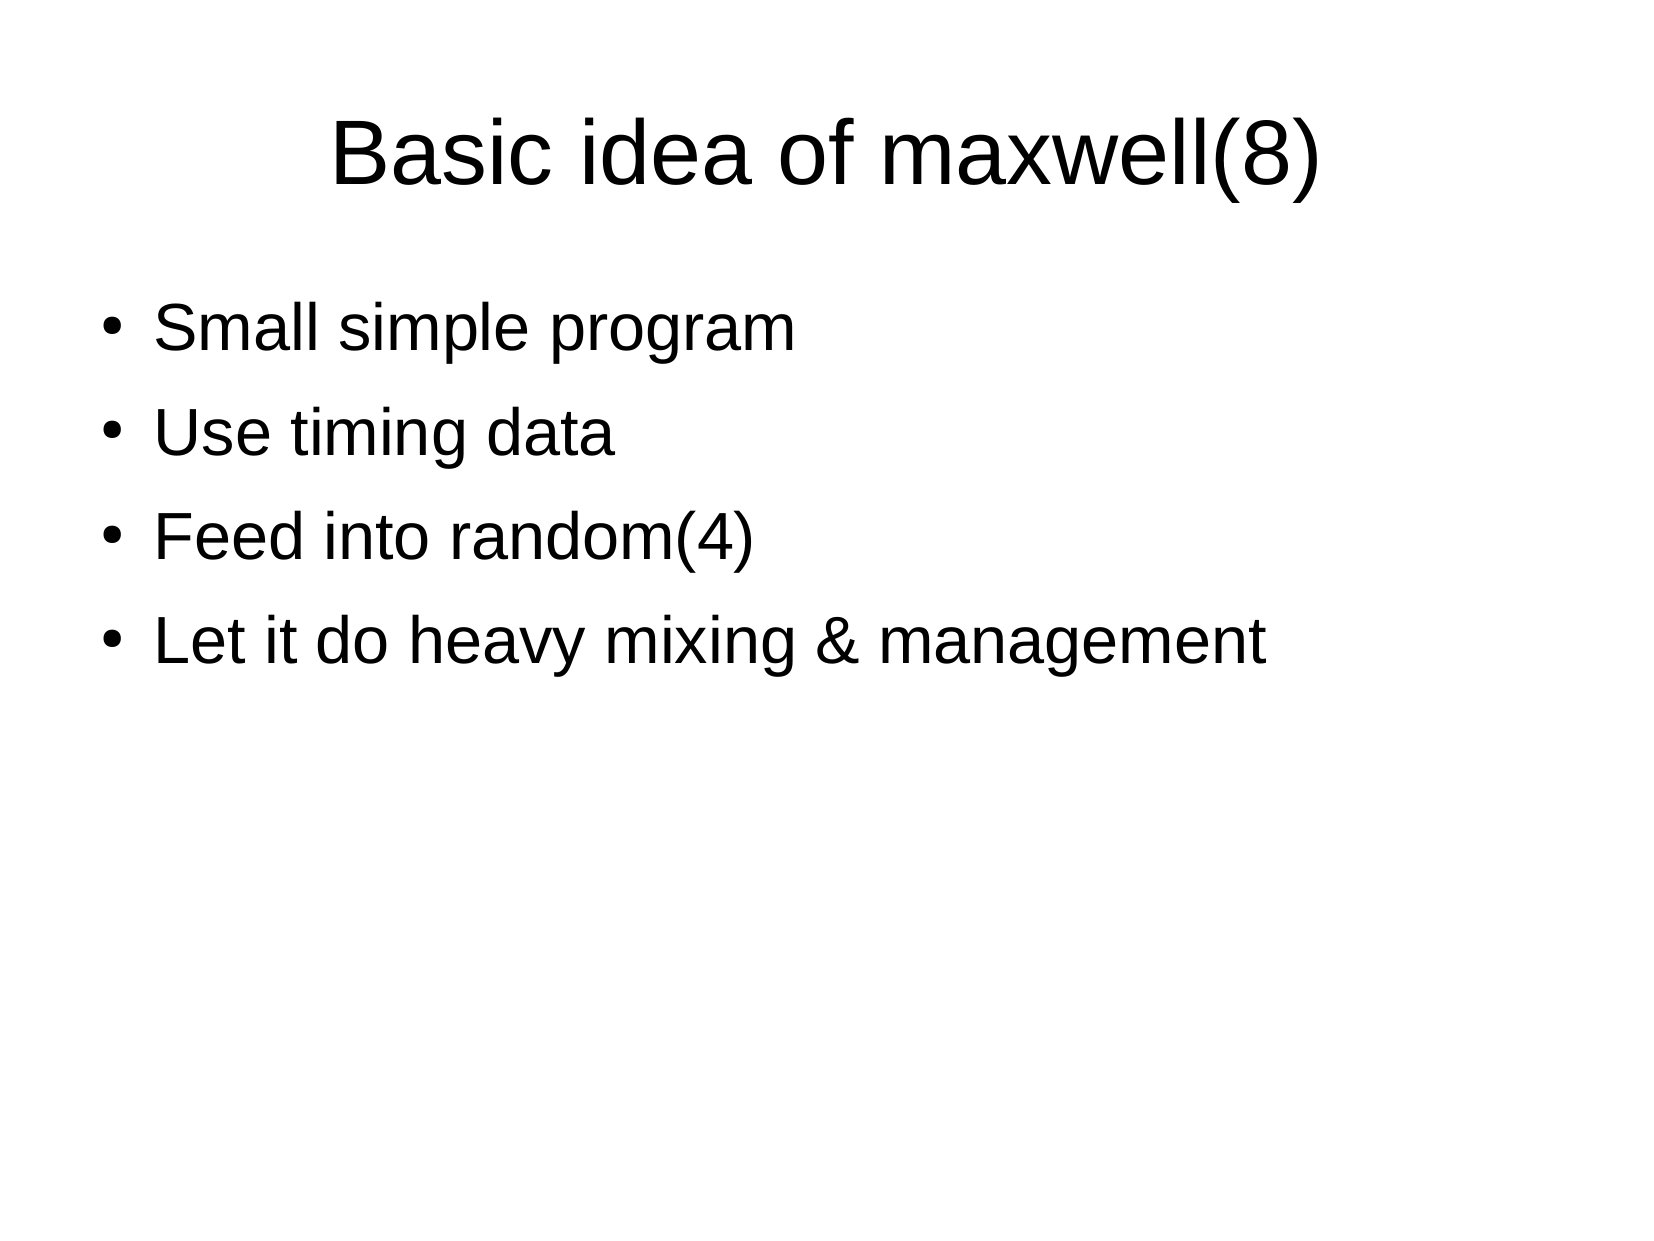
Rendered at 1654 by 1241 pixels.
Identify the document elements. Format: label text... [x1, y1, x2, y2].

title Basic idea of maxwell(8) [82, 49, 1571, 257]
list Small simple program Use timing data Feed into random(4) Let it do heavy mixing & management [82, 290, 1571, 1010]
